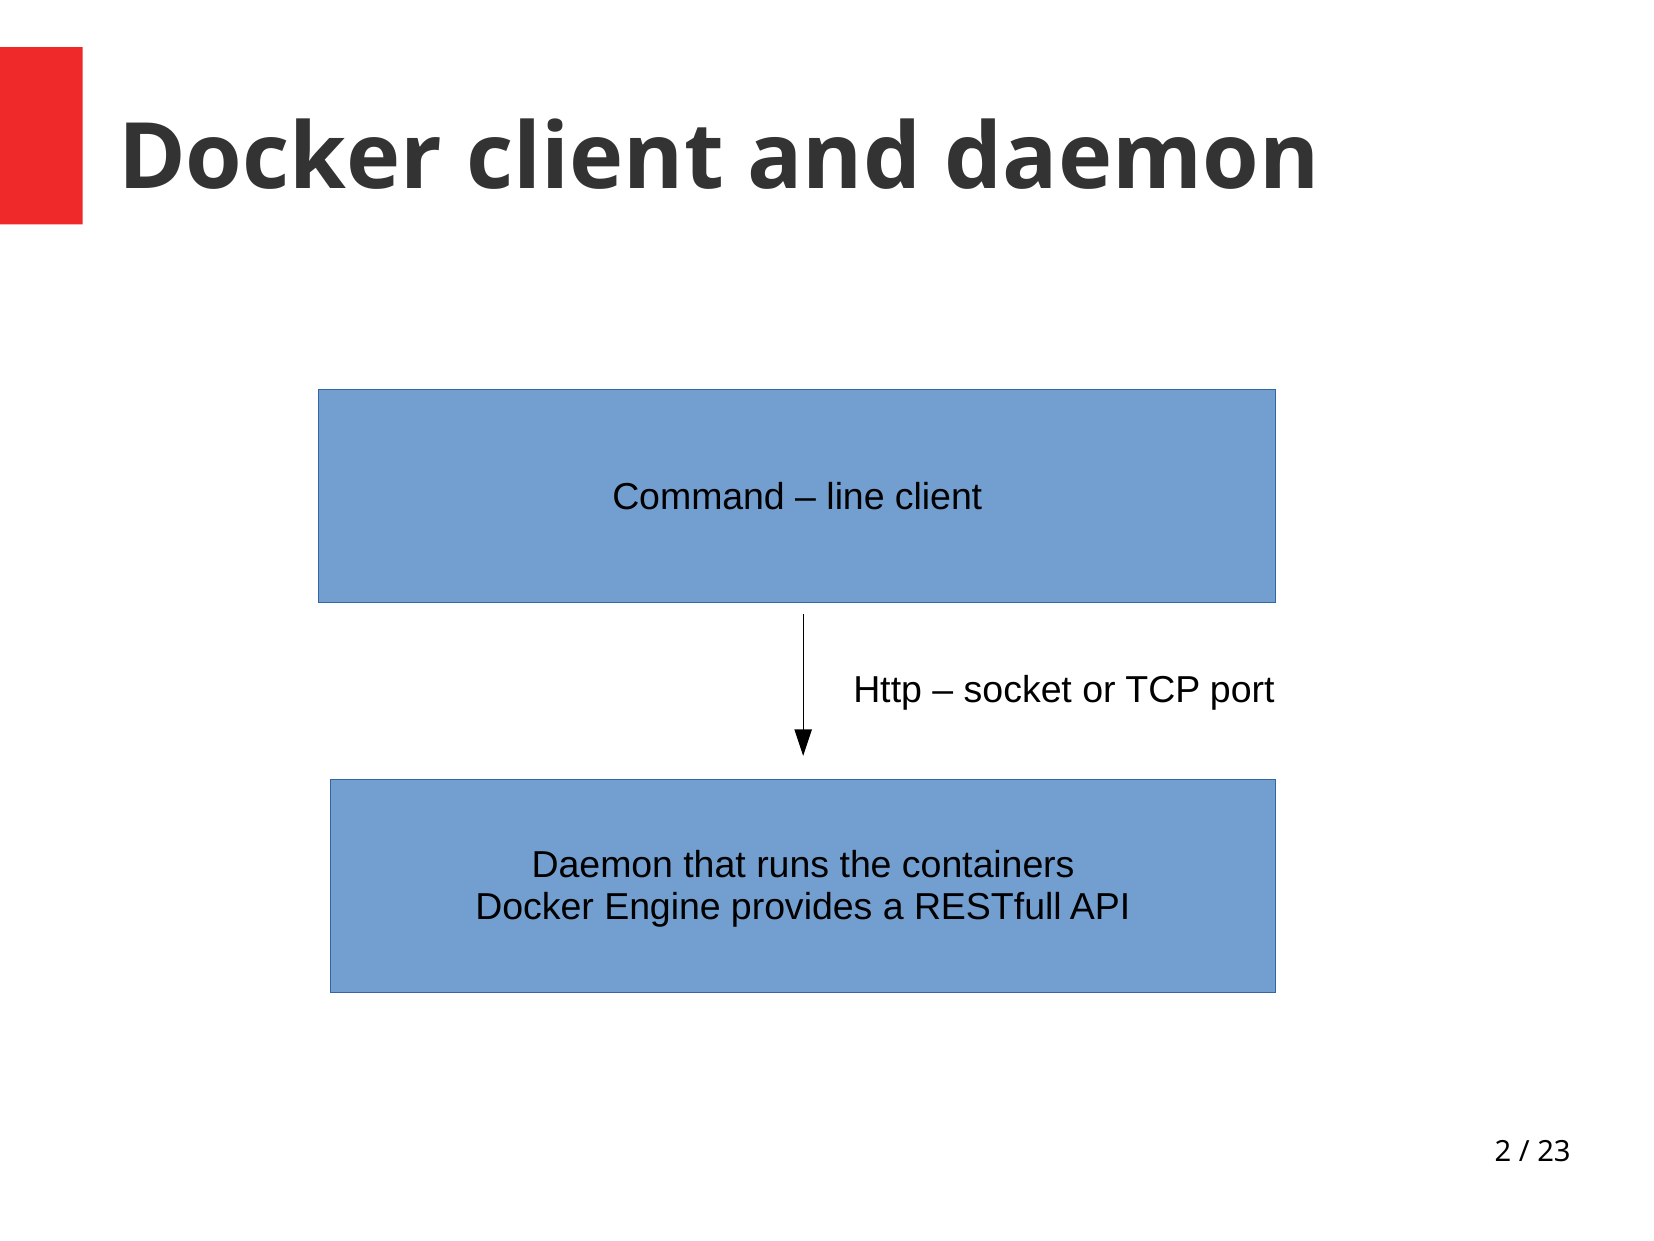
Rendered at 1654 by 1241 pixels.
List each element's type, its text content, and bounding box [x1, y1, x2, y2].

text_box Http – socket or TCP port [838, 661, 1382, 719]
text_box Command – line client [318, 389, 1276, 603]
title Docker client and daemon [118, 49, 1571, 257]
text_box Daemon that runs the containers Docker Engine provides a RESTfull API [330, 779, 1276, 993]
